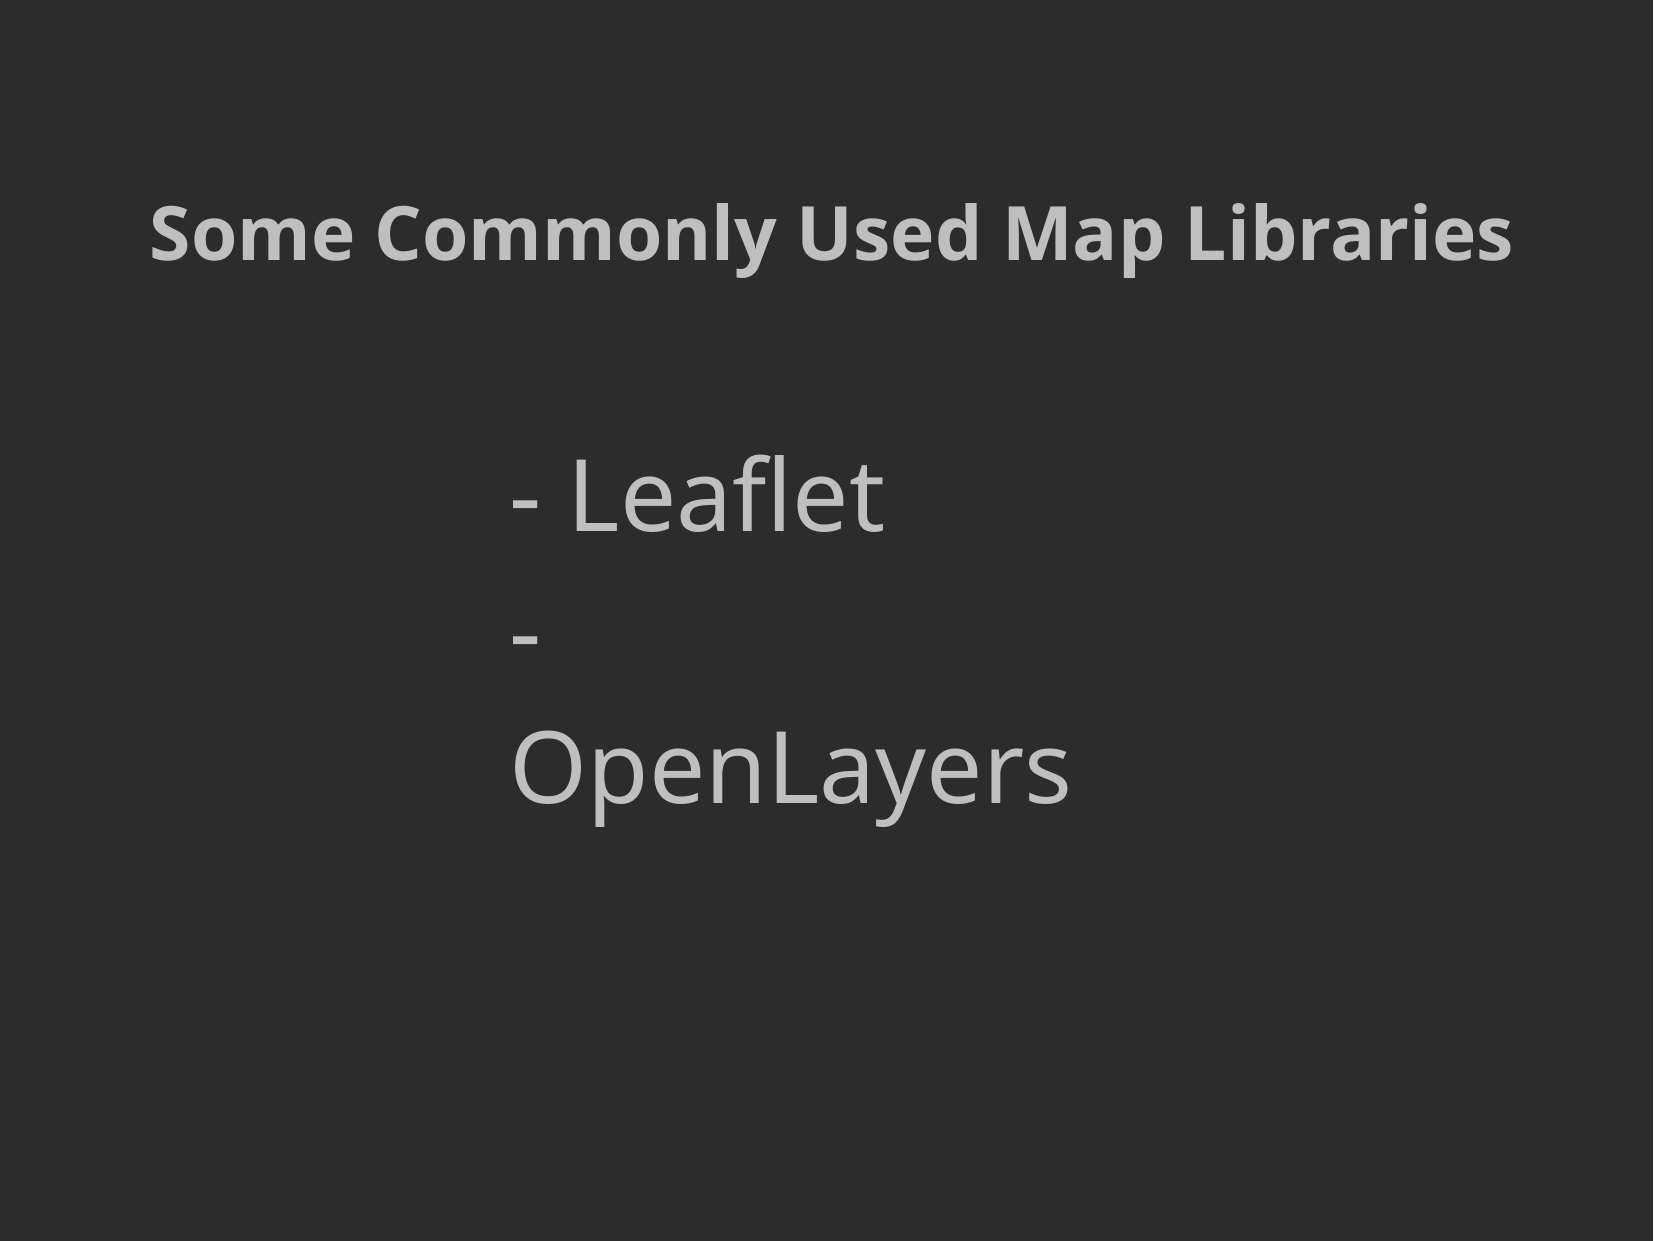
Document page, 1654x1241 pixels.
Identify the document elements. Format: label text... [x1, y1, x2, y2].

text_box Some Commonly Used Map Libraries [135, 146, 1531, 316]
text_box - Leaflet - OpenLayers [495, 462, 1111, 796]
